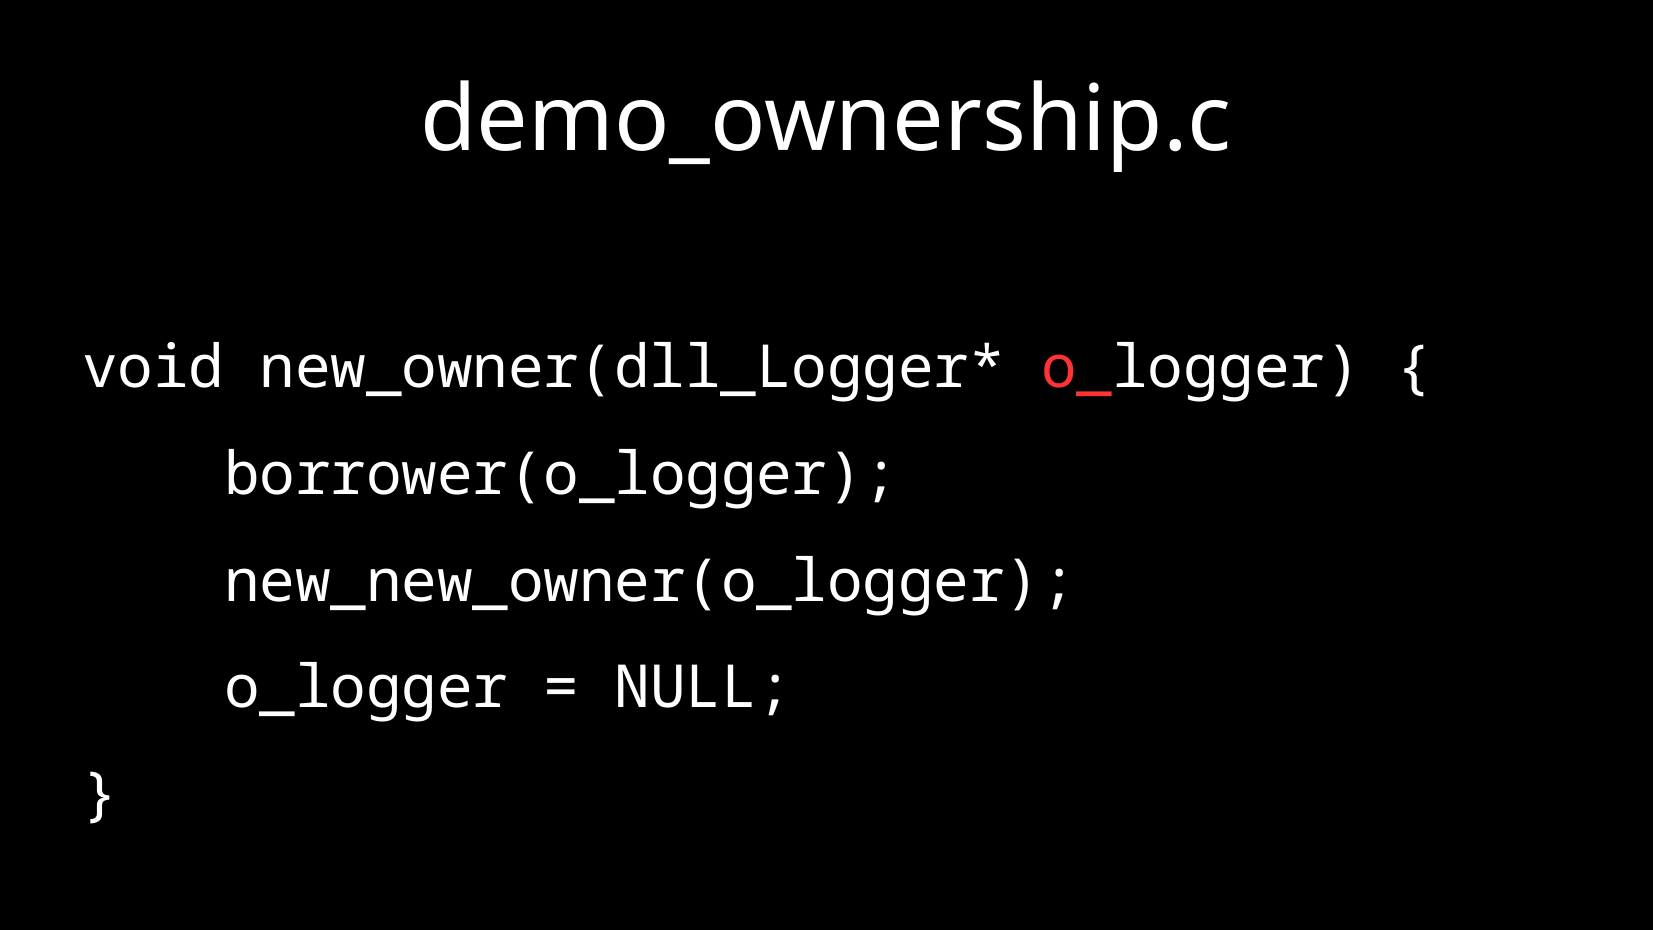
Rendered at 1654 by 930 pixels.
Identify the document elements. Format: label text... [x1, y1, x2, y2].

title demo_ownership.c [82, 37, 1571, 193]
list void new_owner(dll_Logger* o_logger) { borrower(o_logger); new_new_owner(o_logger); o_logger = NULL; } [82, 217, 1571, 841]
